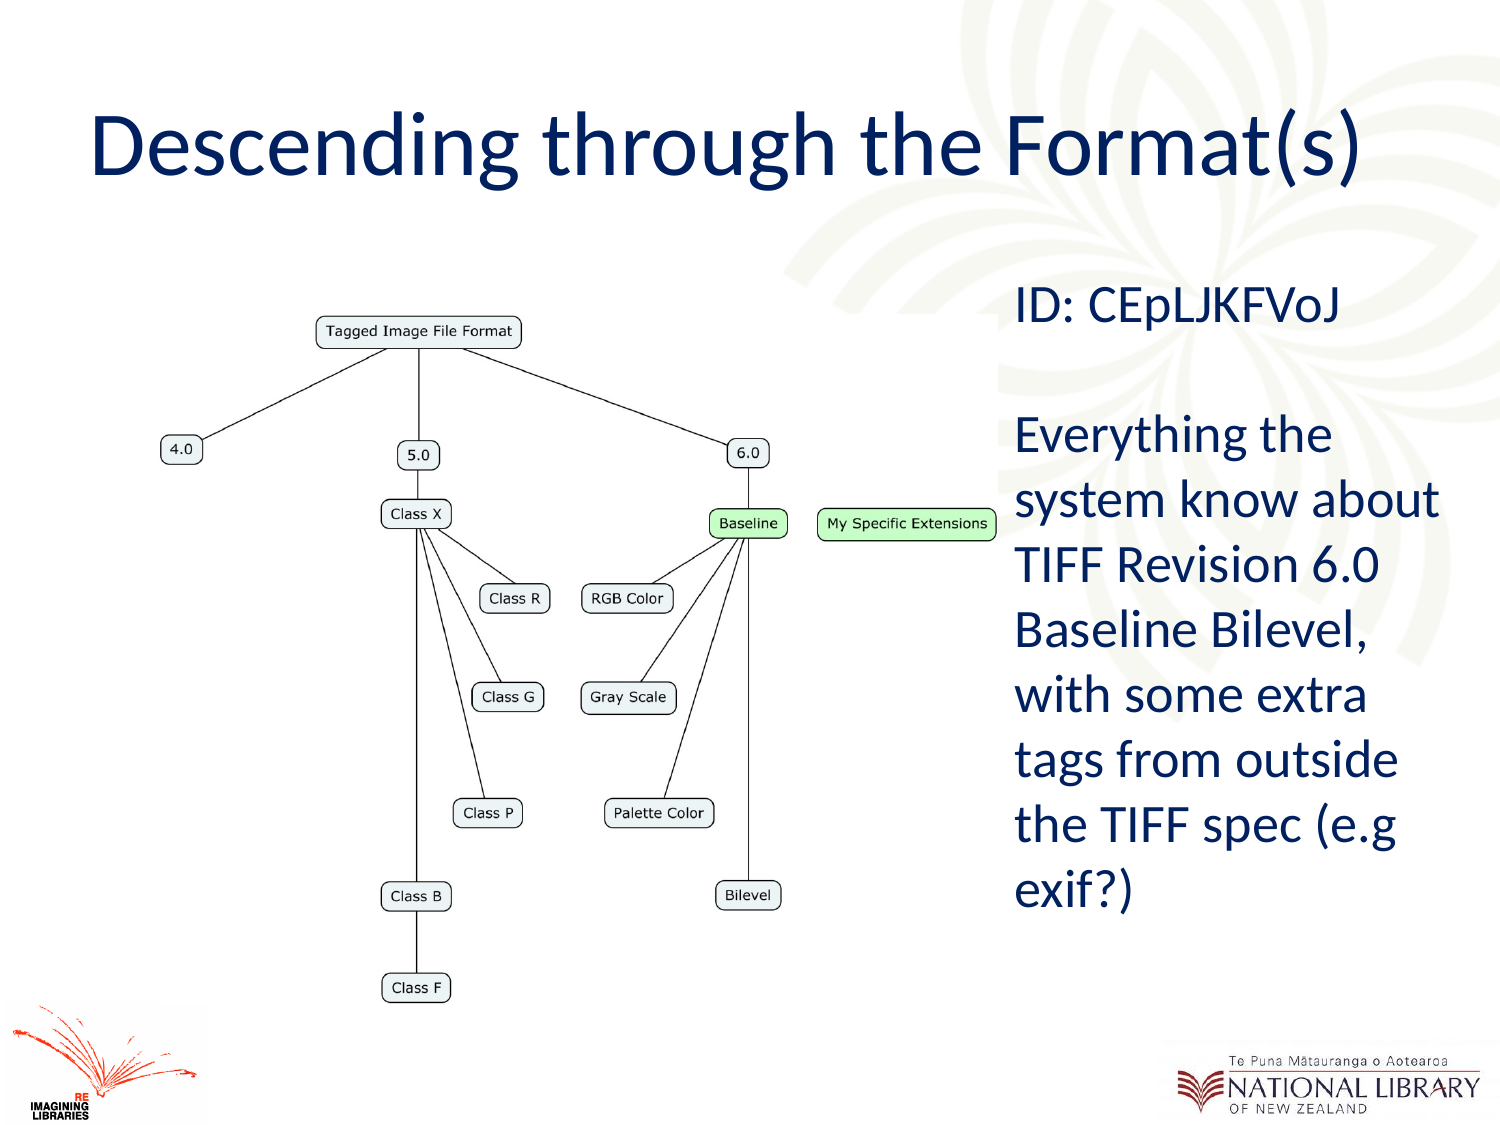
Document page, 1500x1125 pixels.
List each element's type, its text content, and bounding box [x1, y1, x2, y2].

text_box ID: CEpLJKFVoJ Everything the system know about TIFF Revision 6.0 Baseline Bilevel, with some extra tags from outside the TIFF spec (e.g exif?) [999, 261, 1463, 1004]
picture [0, 0, 1500, 1125]
text_box Descending through the Format(s) [75, 45, 1425, 233]
